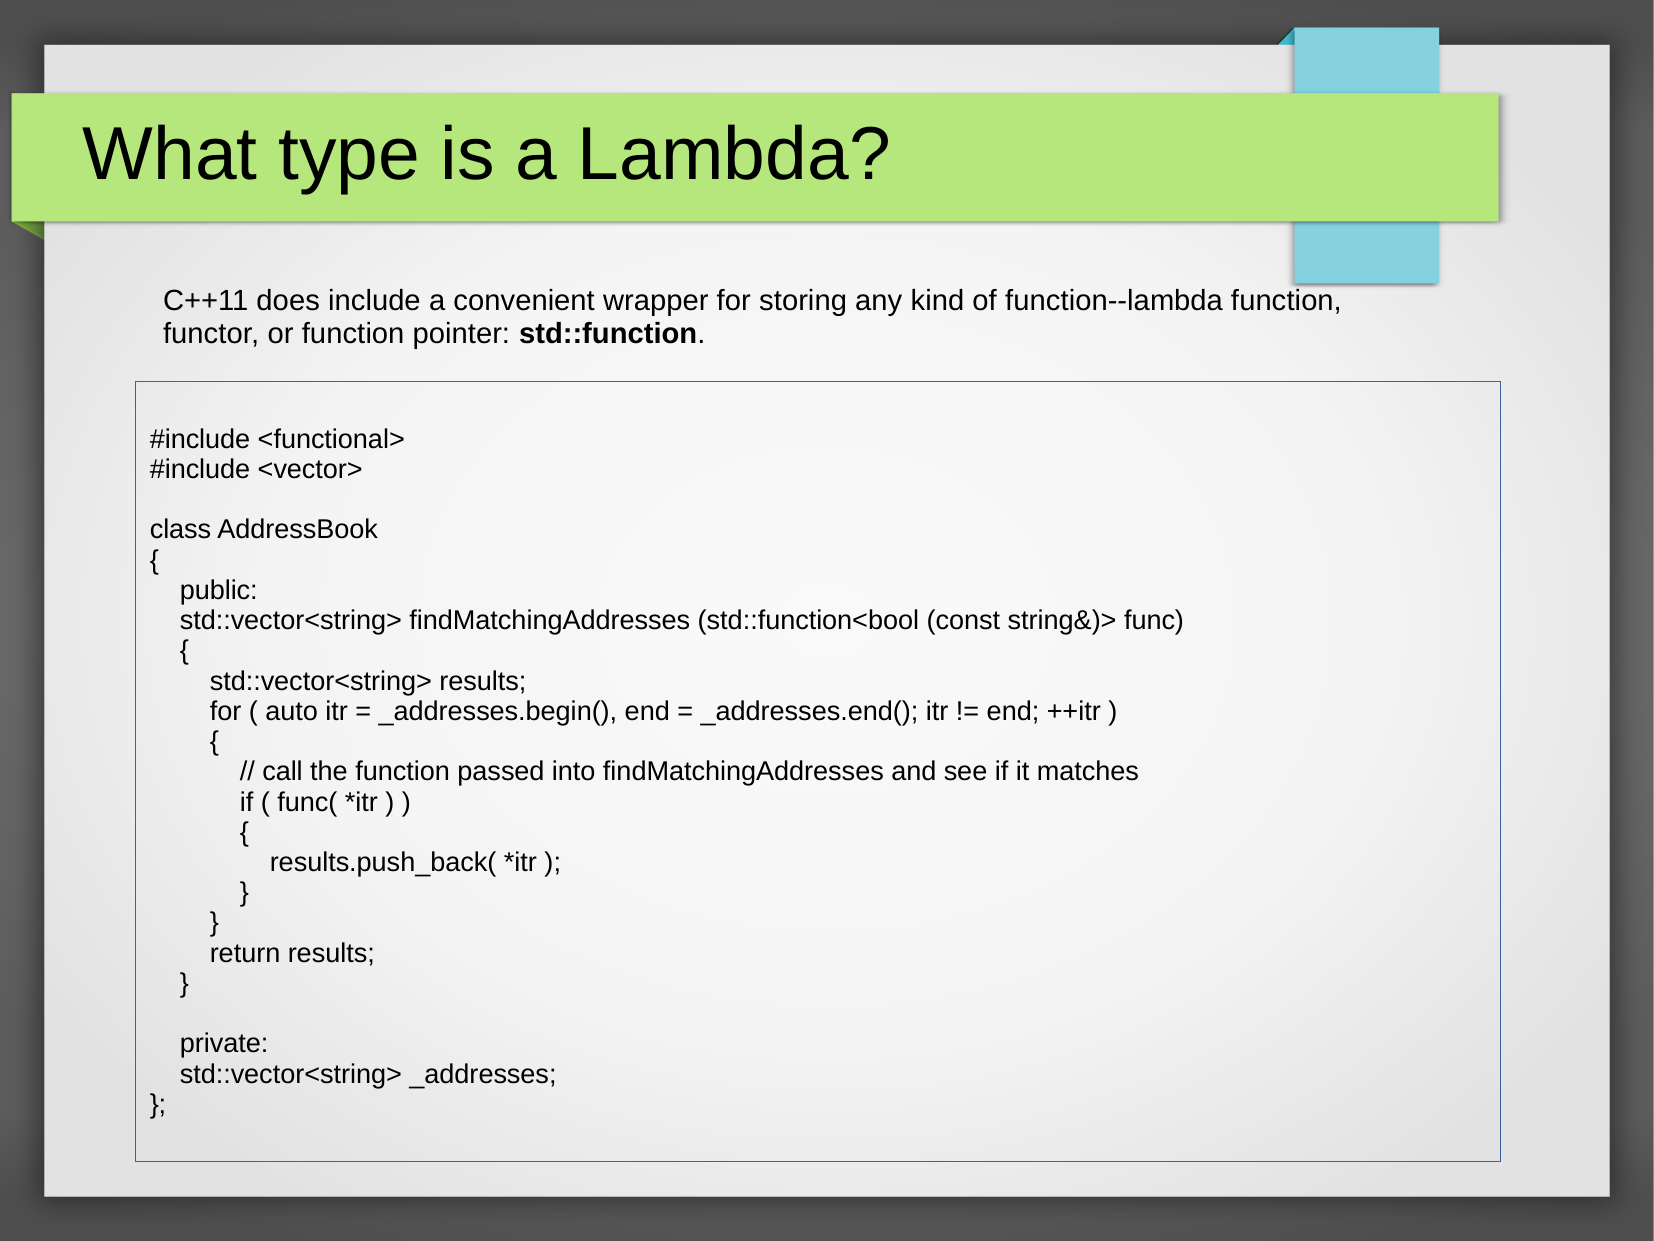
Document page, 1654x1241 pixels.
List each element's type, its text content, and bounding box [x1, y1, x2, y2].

title What type is a Lambda? [82, 94, 1264, 213]
text_box #include <functional> #include <vector> class AddressBook { public: std::vector<string> findMatchingAddresses (std::function<bool (const string&)> func) { std::vector<string> results; for ( auto itr = _addresses.begin(), end = _addresses.end(); itr != end; ++itr ) { // call the function passed into findMatchingAddresses and see if it matches if ( func( *itr ) ) { results.push_back( *itr ); } } return results; } private: std::vector<string> _addresses; }; [135, 381, 1501, 1162]
text_box C++11 does include a convenient wrapper for storing any kind of function--lambda function, functor, or function pointer: std::function. [148, 276, 1426, 357]
picture [0, 0, 1654, 1241]
